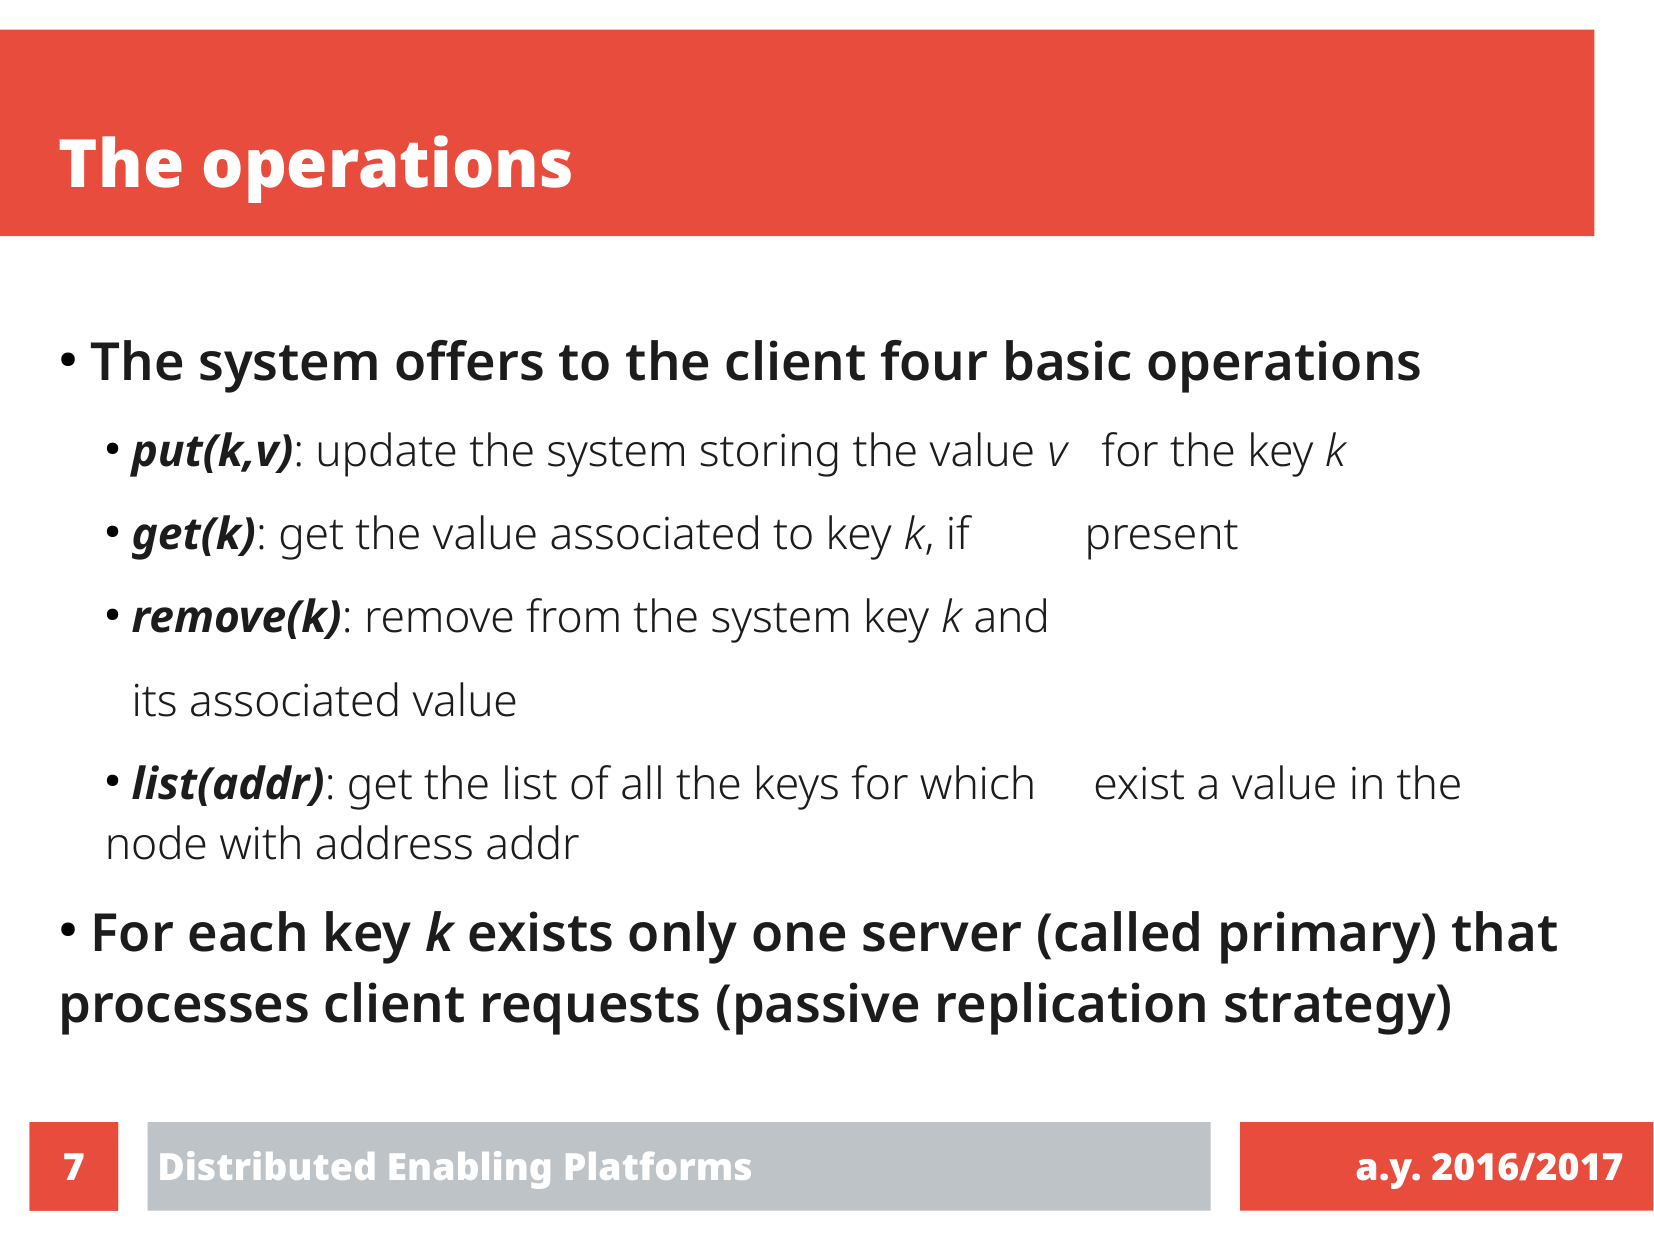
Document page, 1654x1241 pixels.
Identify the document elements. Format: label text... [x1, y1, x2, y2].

list The system offers to the client four basic operations put(k,v): update the system storing the value v for the key k get(k): get the value associated to key k, if present remove(k): remove from the system key k and its associated value list(addr): get the list of all the keys for which exist a value in the node with address addr For each key k exists only one server (called primary) that processes client requests (passive replication strategy) [59, 324, 1565, 1093]
title The operations [59, 59, 1595, 207]
